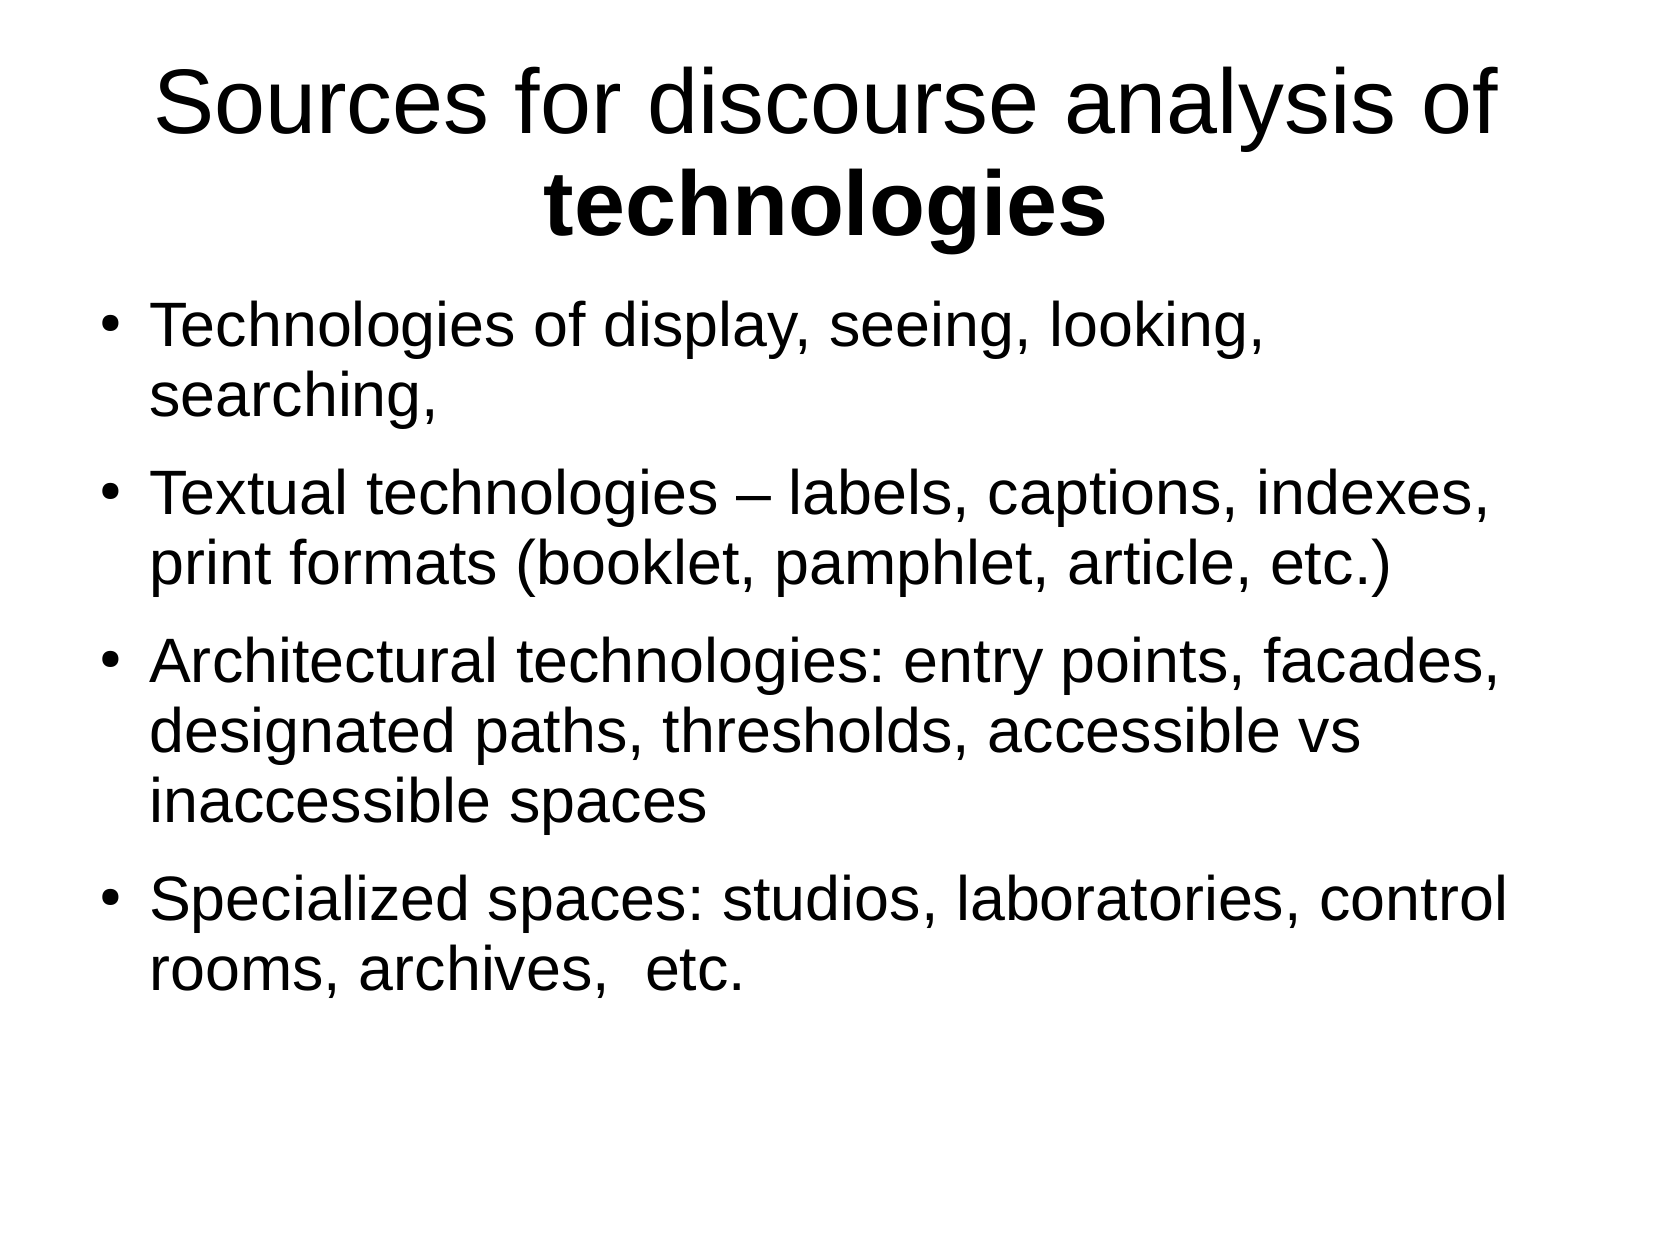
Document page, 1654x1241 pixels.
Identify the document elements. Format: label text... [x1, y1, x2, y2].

title Sources for discourse analysis of technologies [82, 49, 1571, 257]
list Technologies of display, seeing, looking, searching, Textual technologies – labels, captions, indexes, print formats (booklet, pamphlet, article, etc.) Architectural technologies: entry points, facades, designated paths, thresholds, accessible vs inaccessible spaces Specialized spaces: studios, laboratories, control rooms, archives, etc. [82, 290, 1571, 1010]
